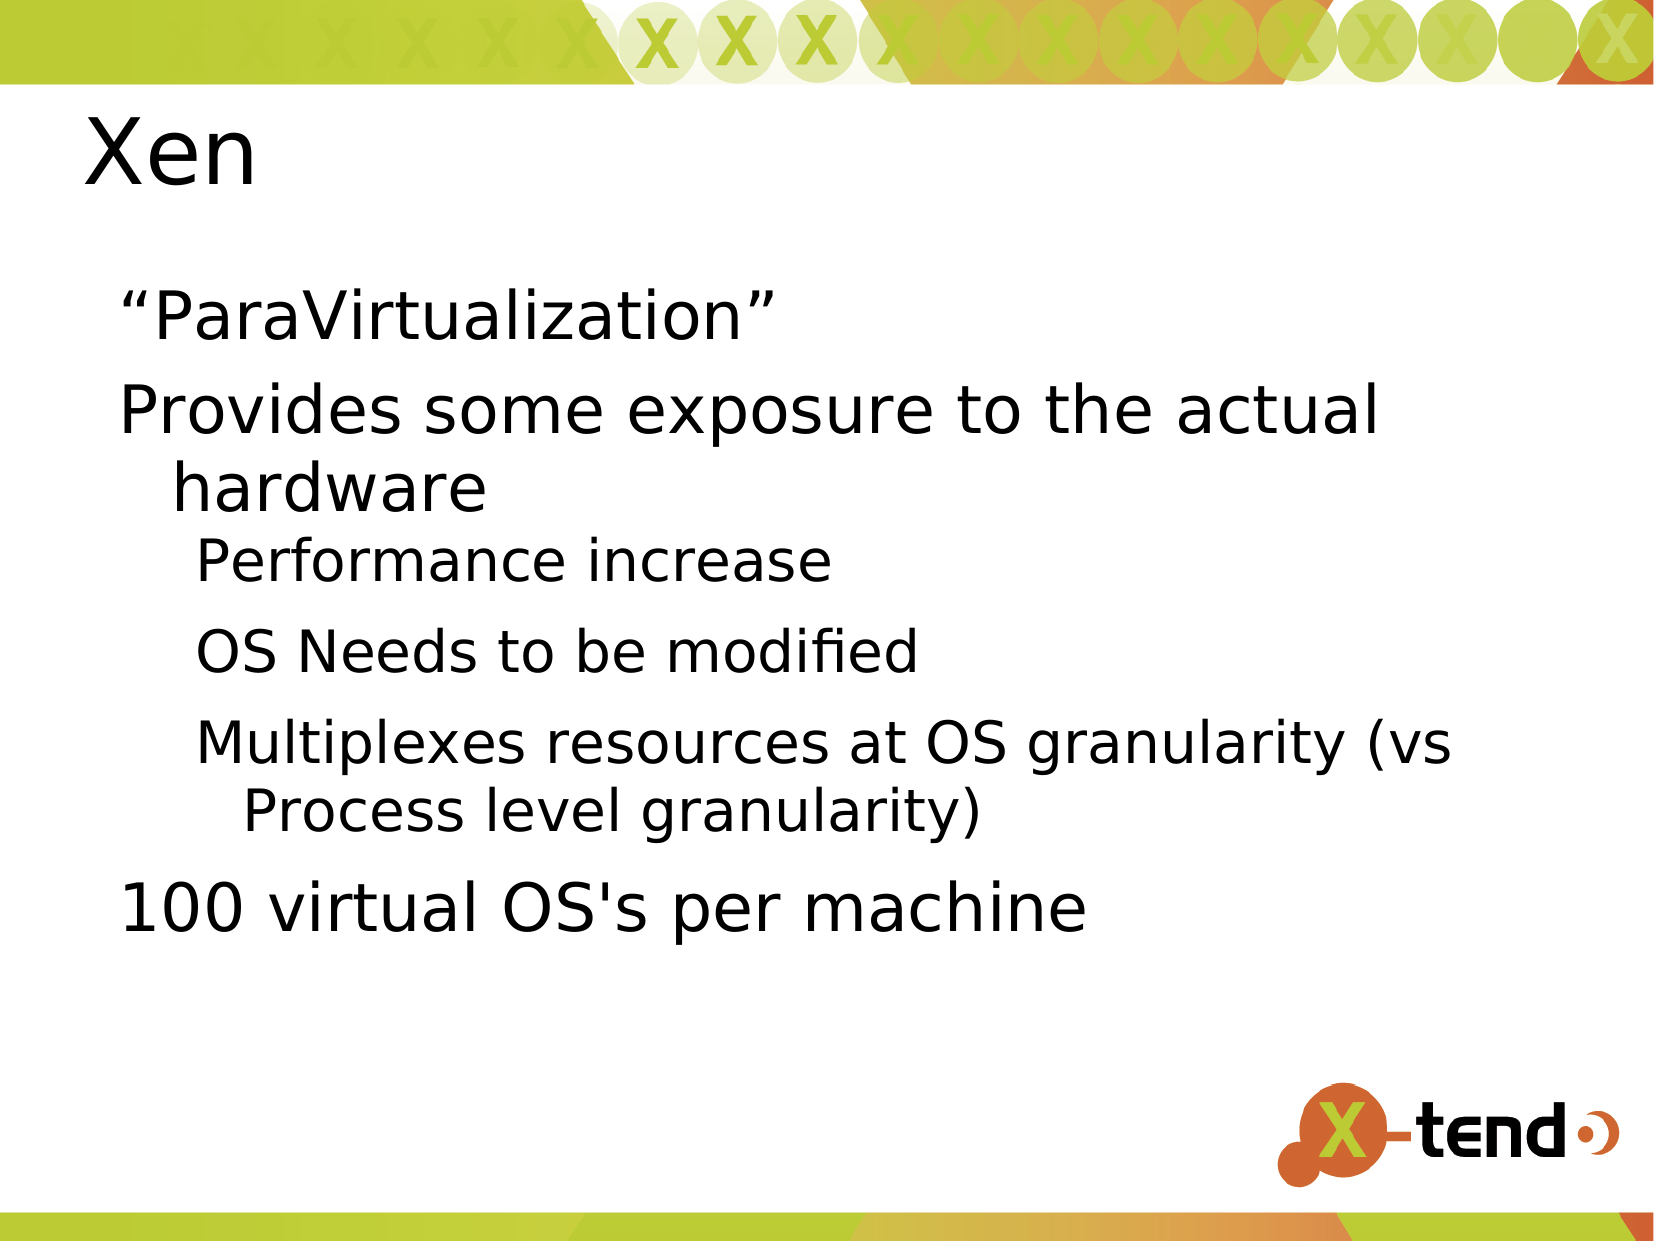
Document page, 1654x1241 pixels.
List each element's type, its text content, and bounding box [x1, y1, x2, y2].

title Xen [82, 49, 1571, 257]
list “ParaVirtualization” Provides some exposure to the actual hardware Performance increase OS Needs to be modified Multiplexes resources at OS granularity (vs Process level granularity) 100 virtual OS's per machine [86, 269, 1626, 1241]
picture [0, 0, 1654, 1241]
